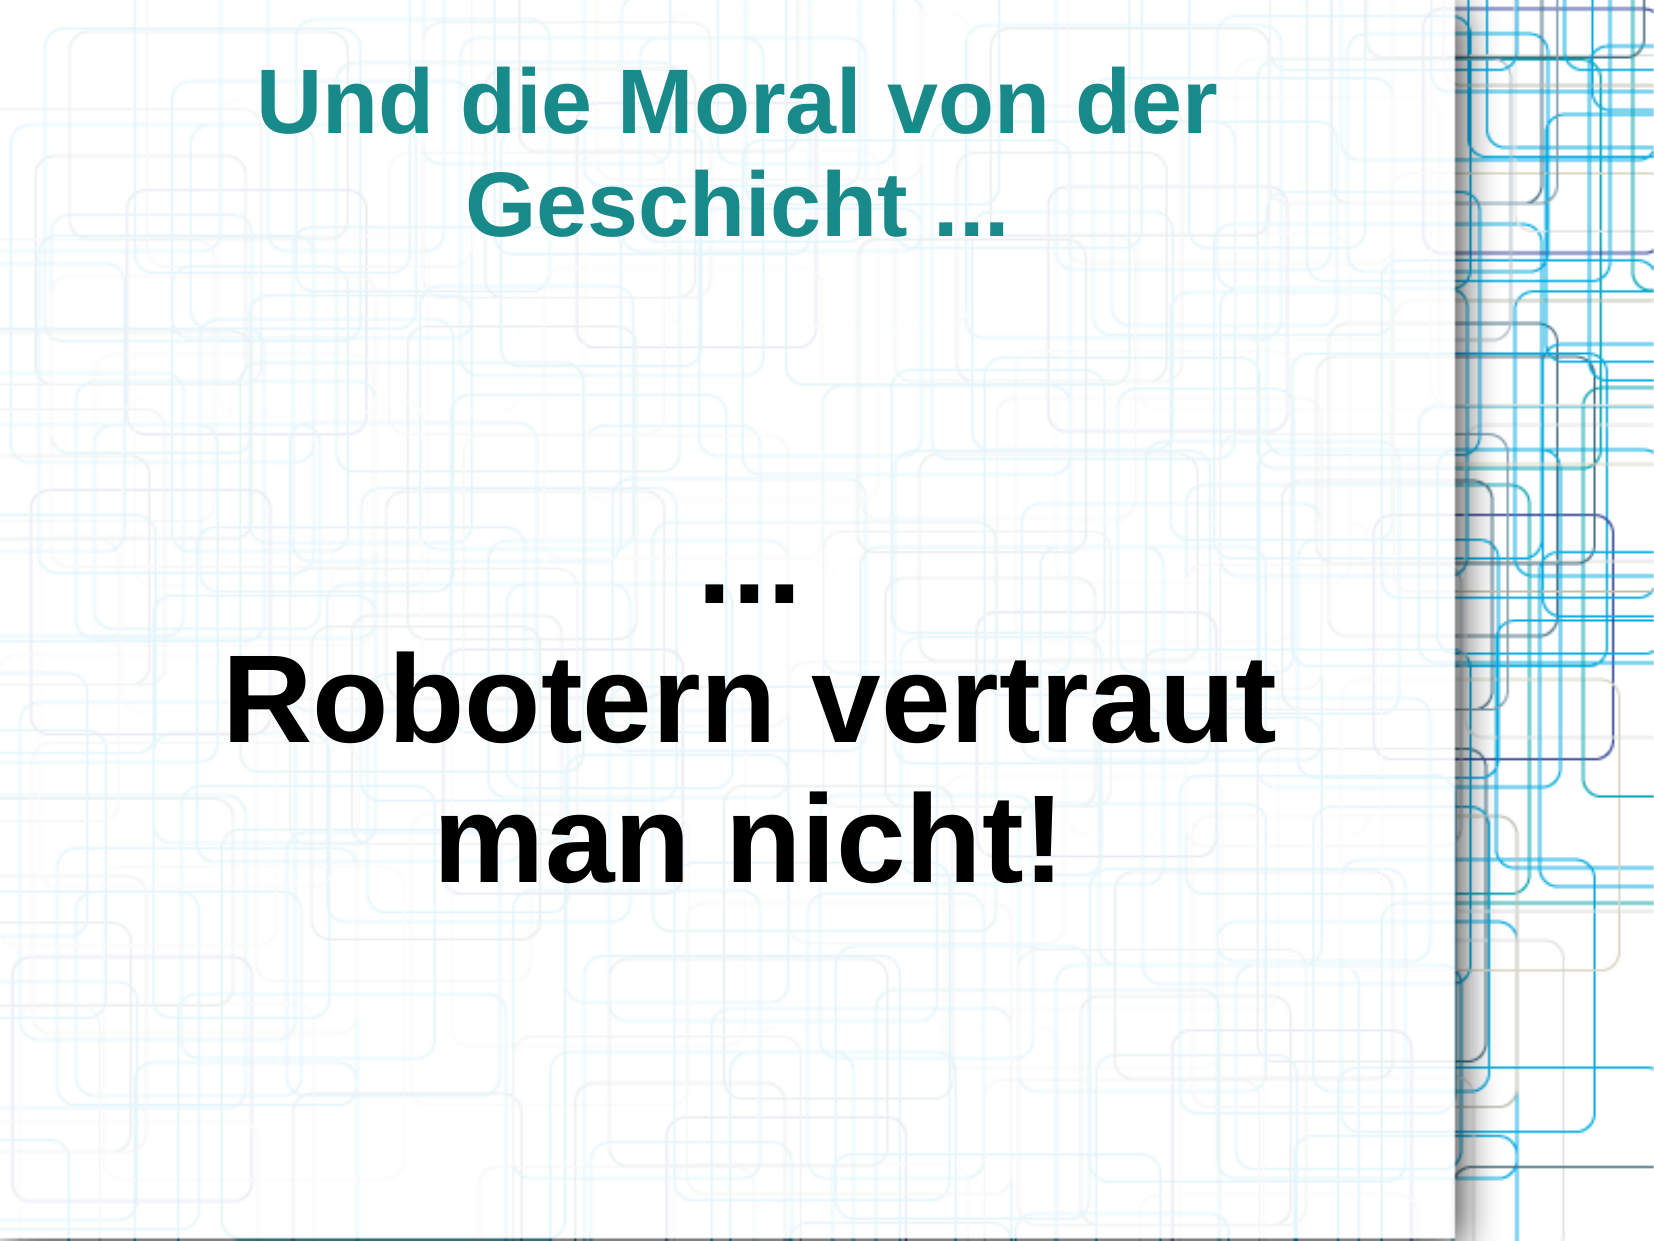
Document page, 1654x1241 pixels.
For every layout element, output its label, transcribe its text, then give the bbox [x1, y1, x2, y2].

picture [0, 0, 1654, 1241]
subtitle ... Robotern vertraut man nicht! [82, 297, 1418, 1102]
title Und die Moral von der Geschicht ... [59, 49, 1418, 257]
